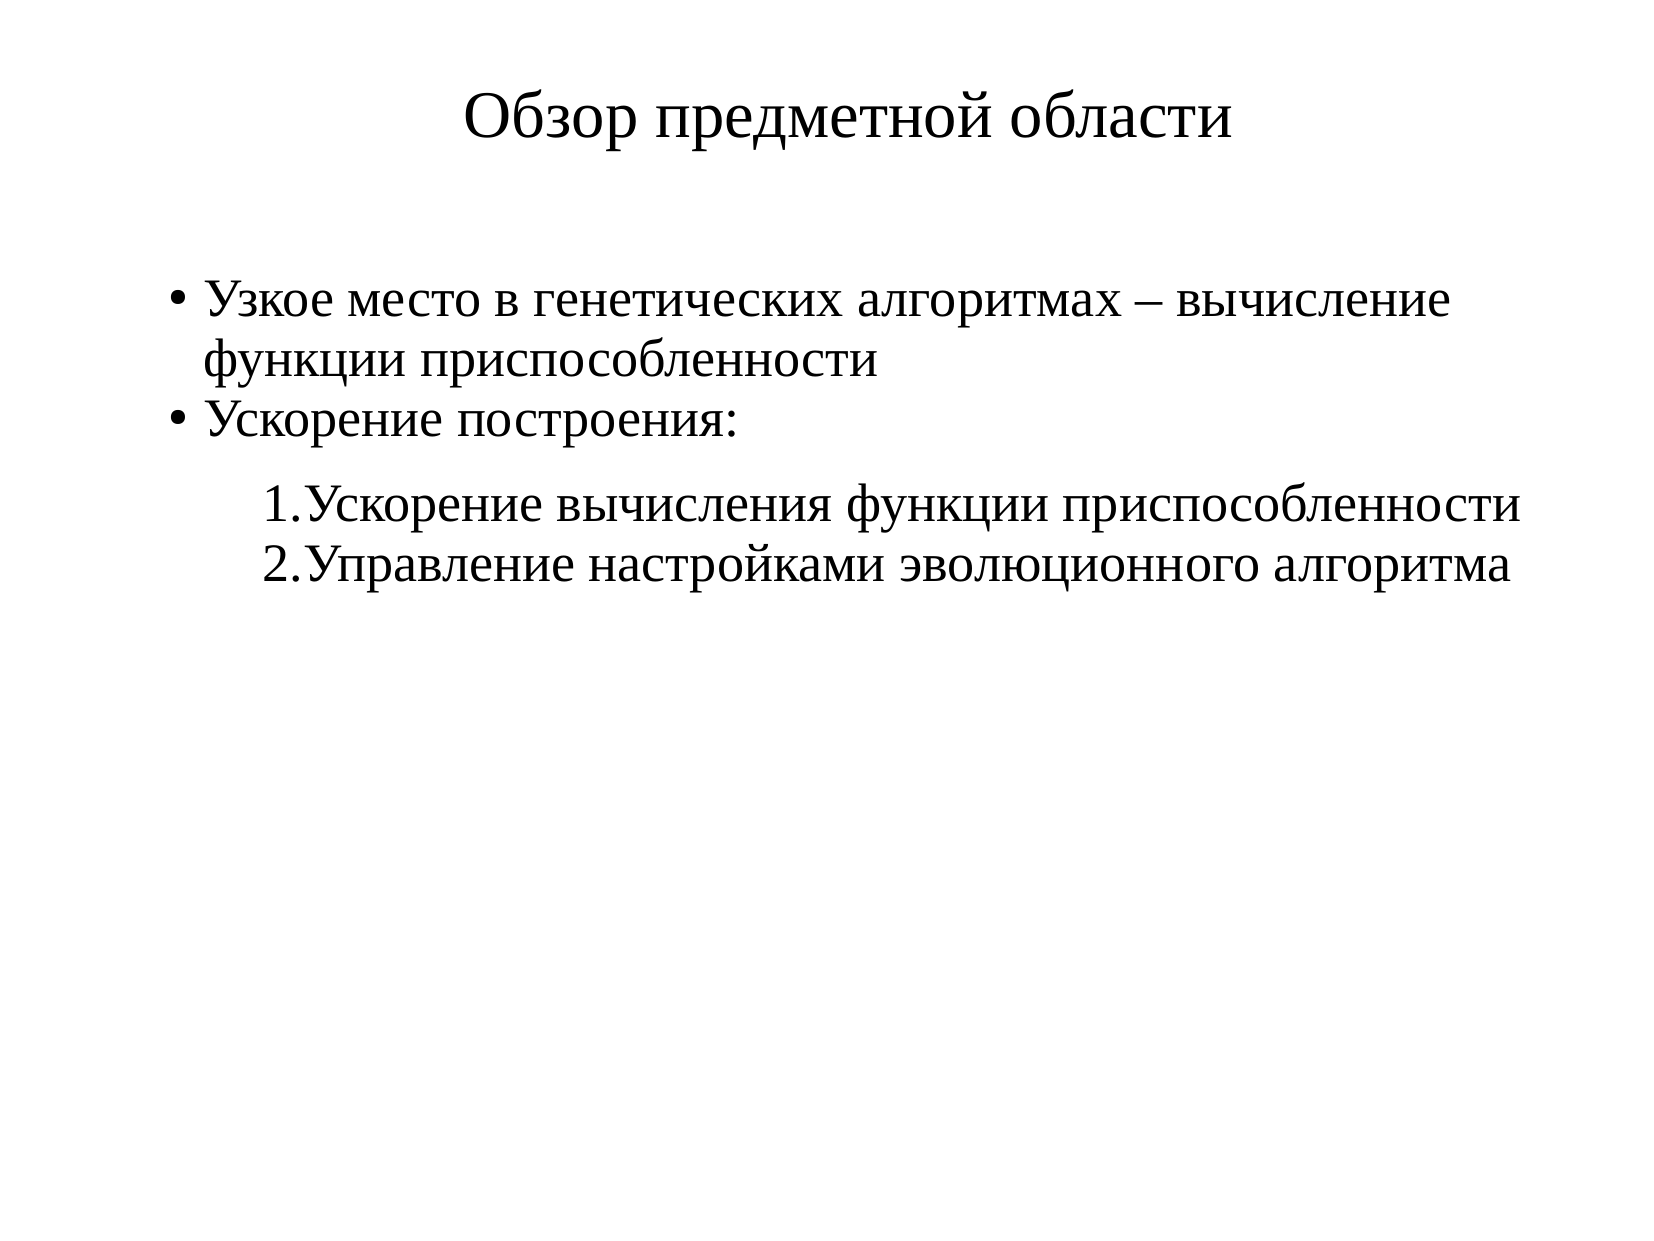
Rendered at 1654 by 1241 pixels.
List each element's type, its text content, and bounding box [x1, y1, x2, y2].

text_box Узкое место в генетических алгоритмах – вычисление функции приспособленности Ускорение построения: [153, 260, 1468, 459]
text_box Обзор предметной области [448, 70, 1249, 160]
text_box Ускорение вычисления функции приспособленности Управление настройками эволюционного алгоритма [248, 465, 1538, 603]
